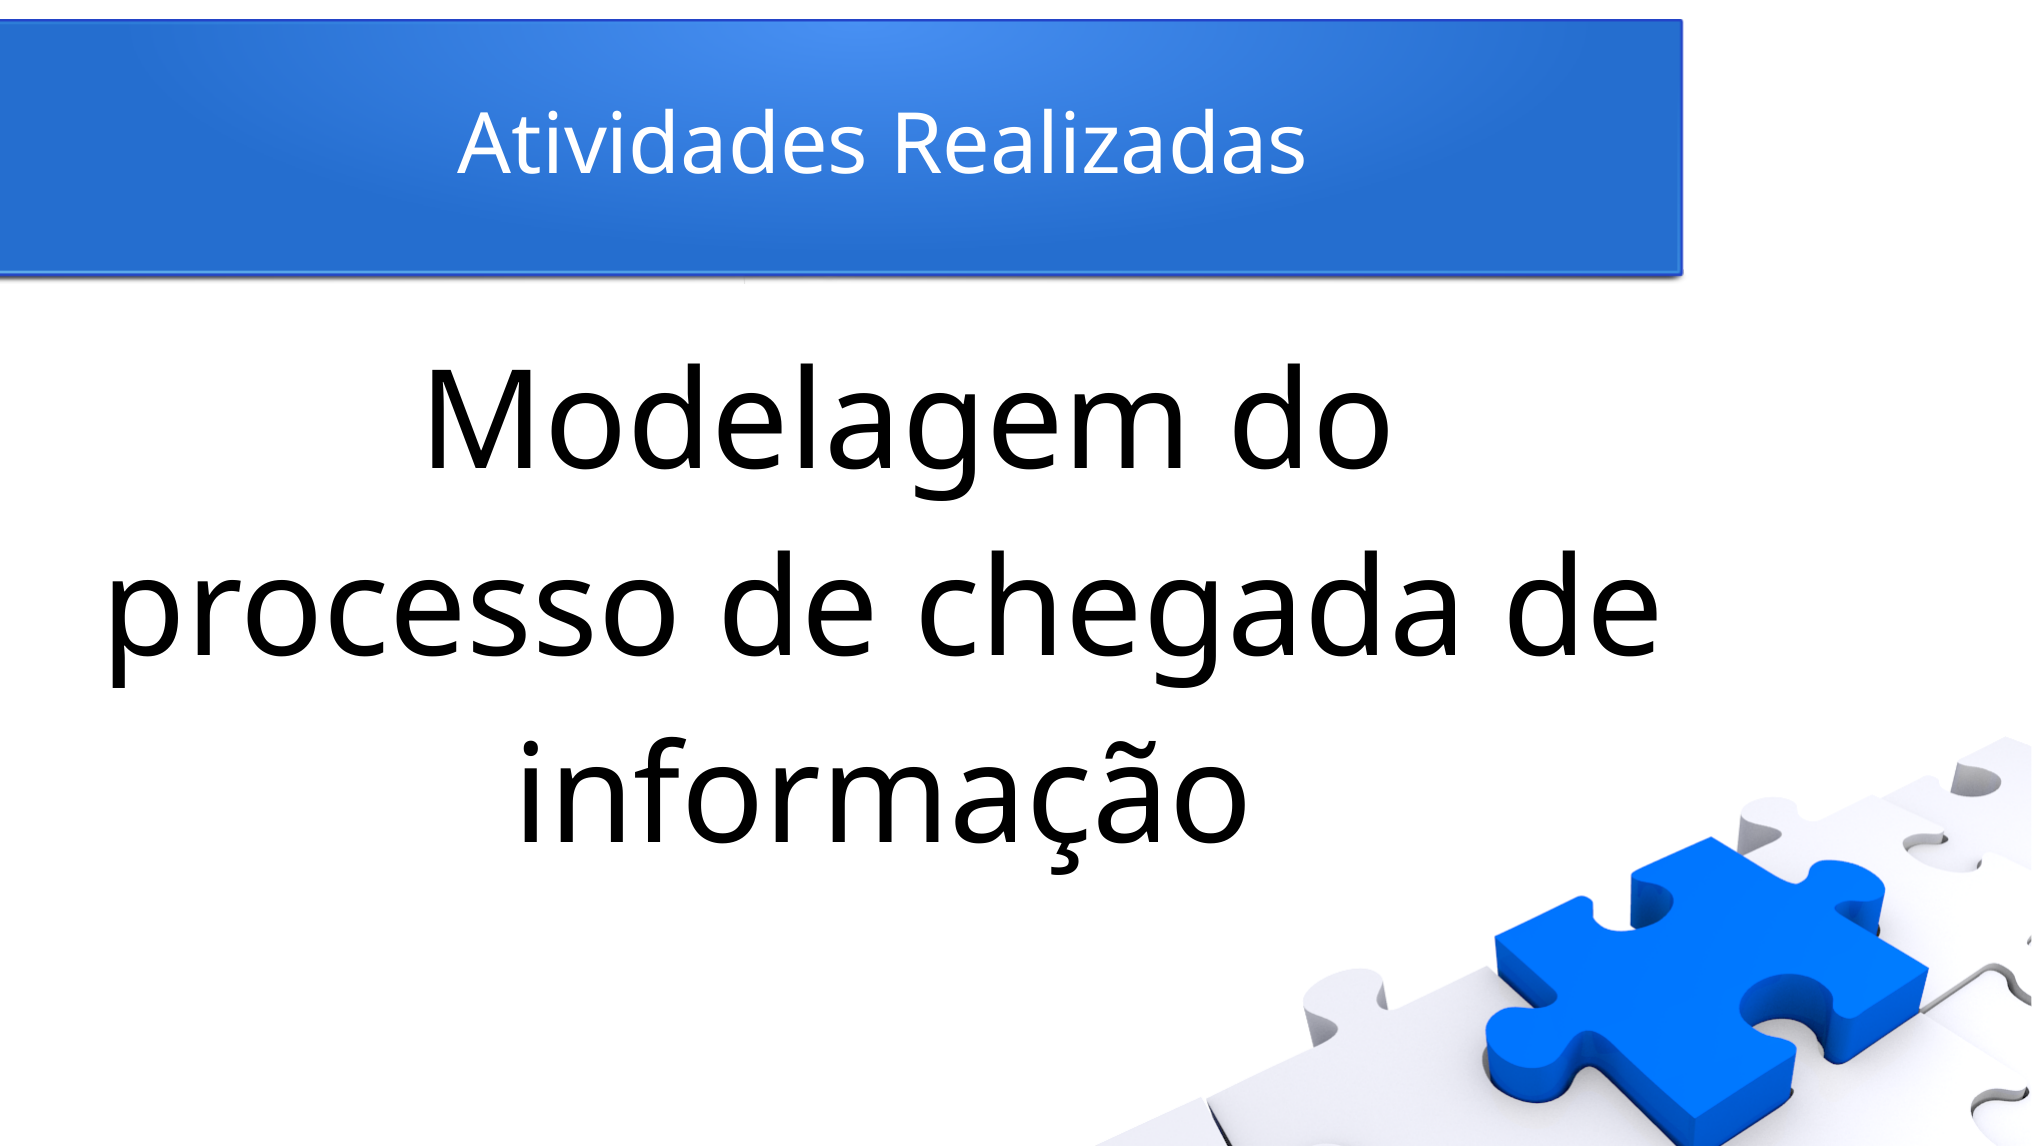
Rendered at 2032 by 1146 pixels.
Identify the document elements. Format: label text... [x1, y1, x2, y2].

picture [1071, 605, 2032, 1146]
subtitle Modelagem do processo de chegada de informação [101, 45, 1666, 972]
picture [0, 19, 1689, 284]
